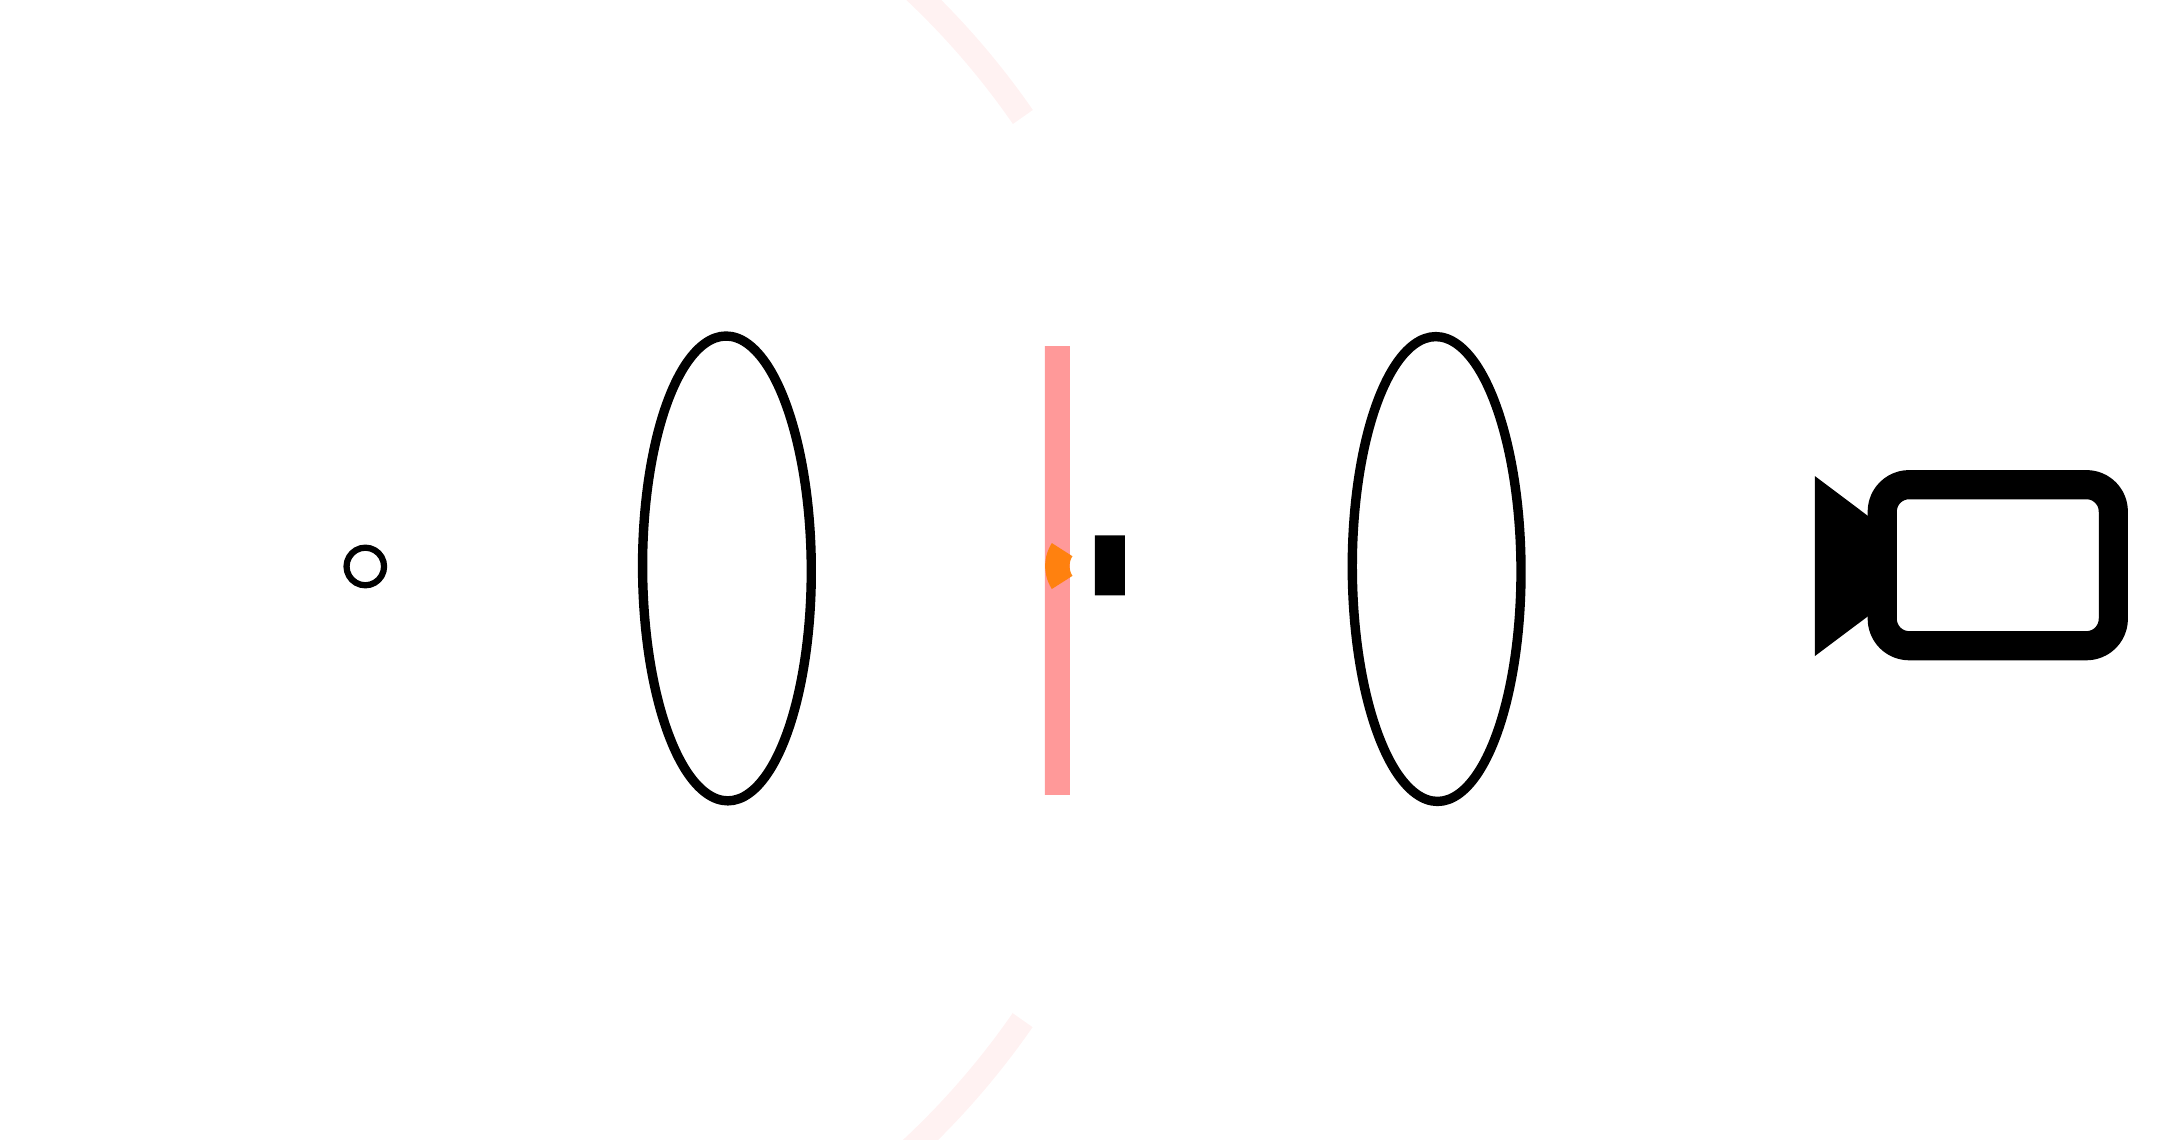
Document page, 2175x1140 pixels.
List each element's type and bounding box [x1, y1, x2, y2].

text_box [1882, 484, 2114, 646]
text_box [642, 0, 1747, 1140]
text_box [1814, 476, 1875, 657]
